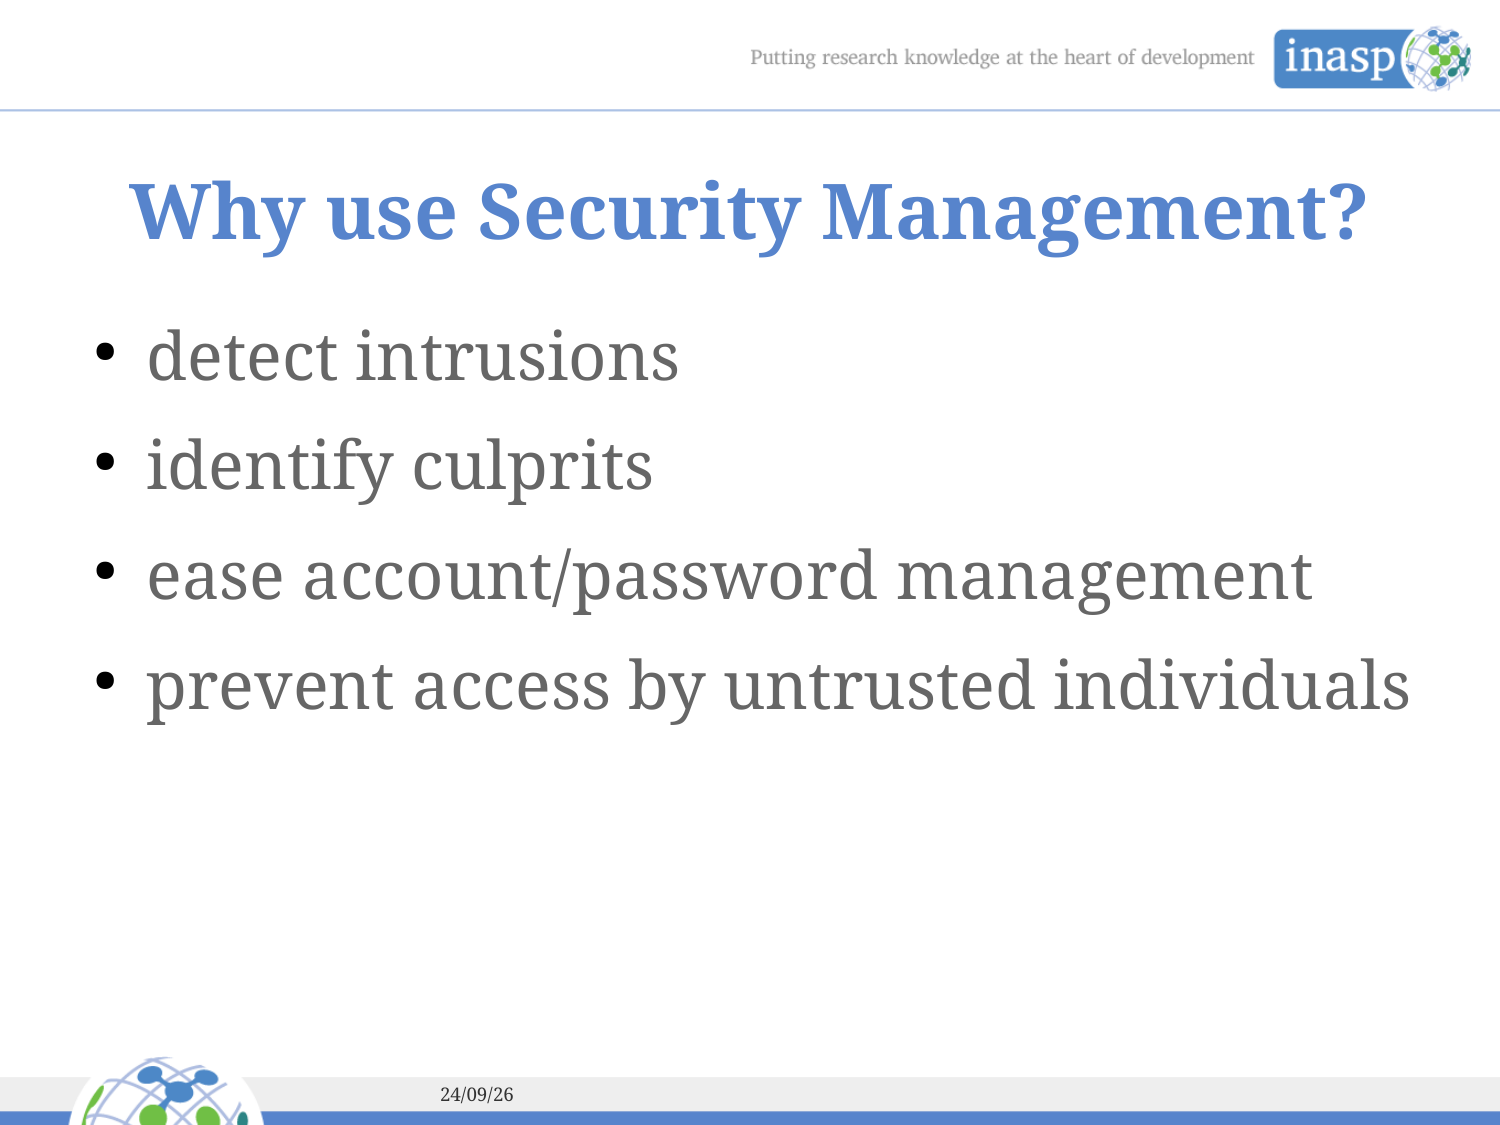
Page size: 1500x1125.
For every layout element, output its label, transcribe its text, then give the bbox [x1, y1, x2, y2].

picture [0, 0, 1500, 1125]
title Why use Security Management? [75, 129, 1426, 313]
list detect intrusions identify culprits ease account/password management prevent access by untrusted individuals [75, 313, 1426, 967]
